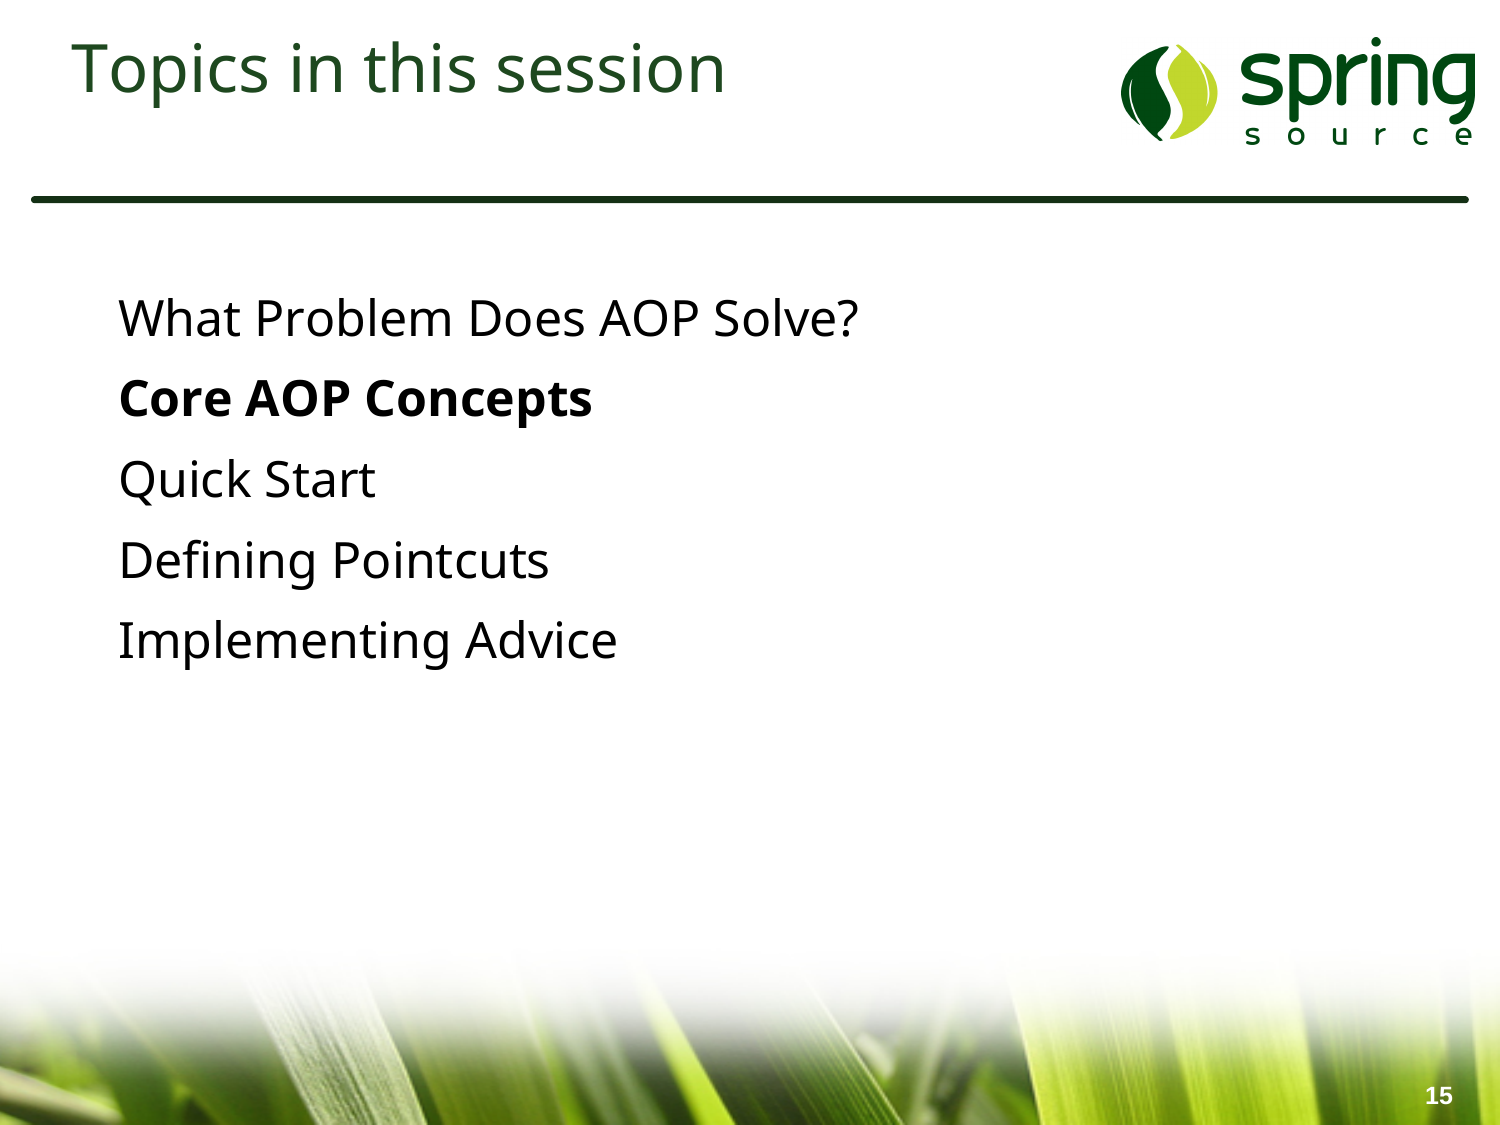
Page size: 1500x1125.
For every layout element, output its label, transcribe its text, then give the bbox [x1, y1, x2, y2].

picture [1121, 37, 1475, 145]
title Topics in this session [56, 13, 1089, 176]
picture [0, 944, 1500, 1125]
list What Problem Does AOP Solve? Core AOP Concepts Quick Start Defining Pointcuts Implementing Advice [103, 275, 1394, 938]
